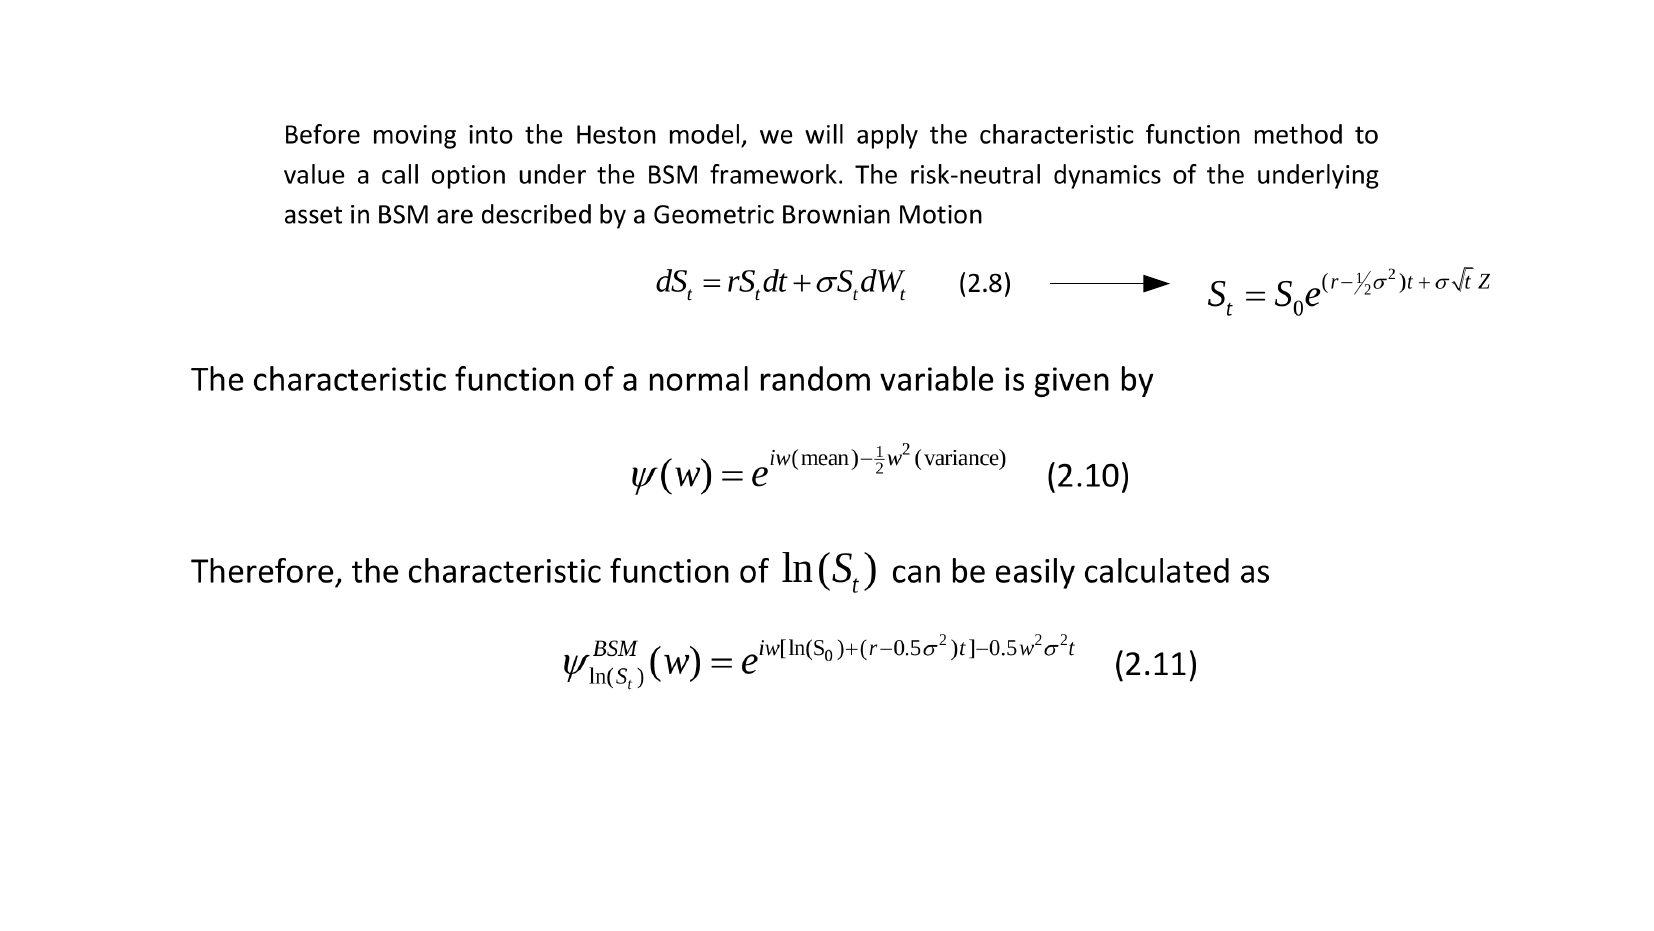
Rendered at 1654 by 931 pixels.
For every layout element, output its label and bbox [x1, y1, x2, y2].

picture [120, 103, 1636, 724]
